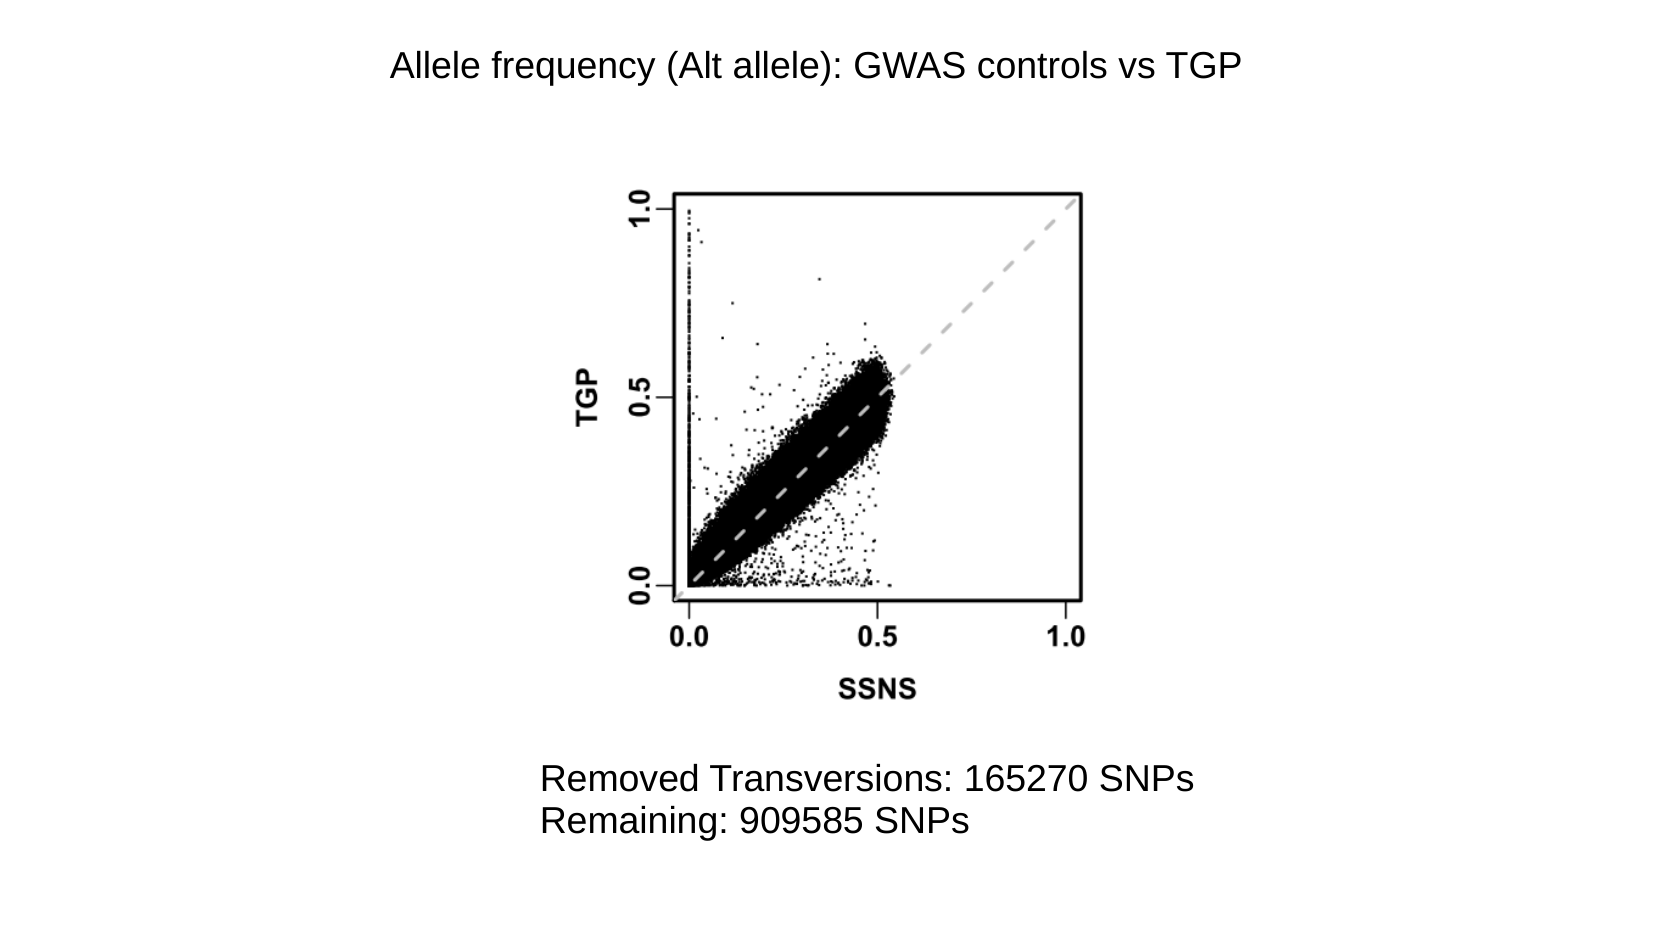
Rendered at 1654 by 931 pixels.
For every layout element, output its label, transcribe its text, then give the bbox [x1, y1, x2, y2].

text_box Removed Transversions: 165270 SNPs Remaining: 909585 SNPs [525, 750, 1351, 891]
picture [562, 187, 1088, 713]
text_box Allele frequency (Alt allele): GWAS controls vs TGP [375, 37, 1351, 137]
